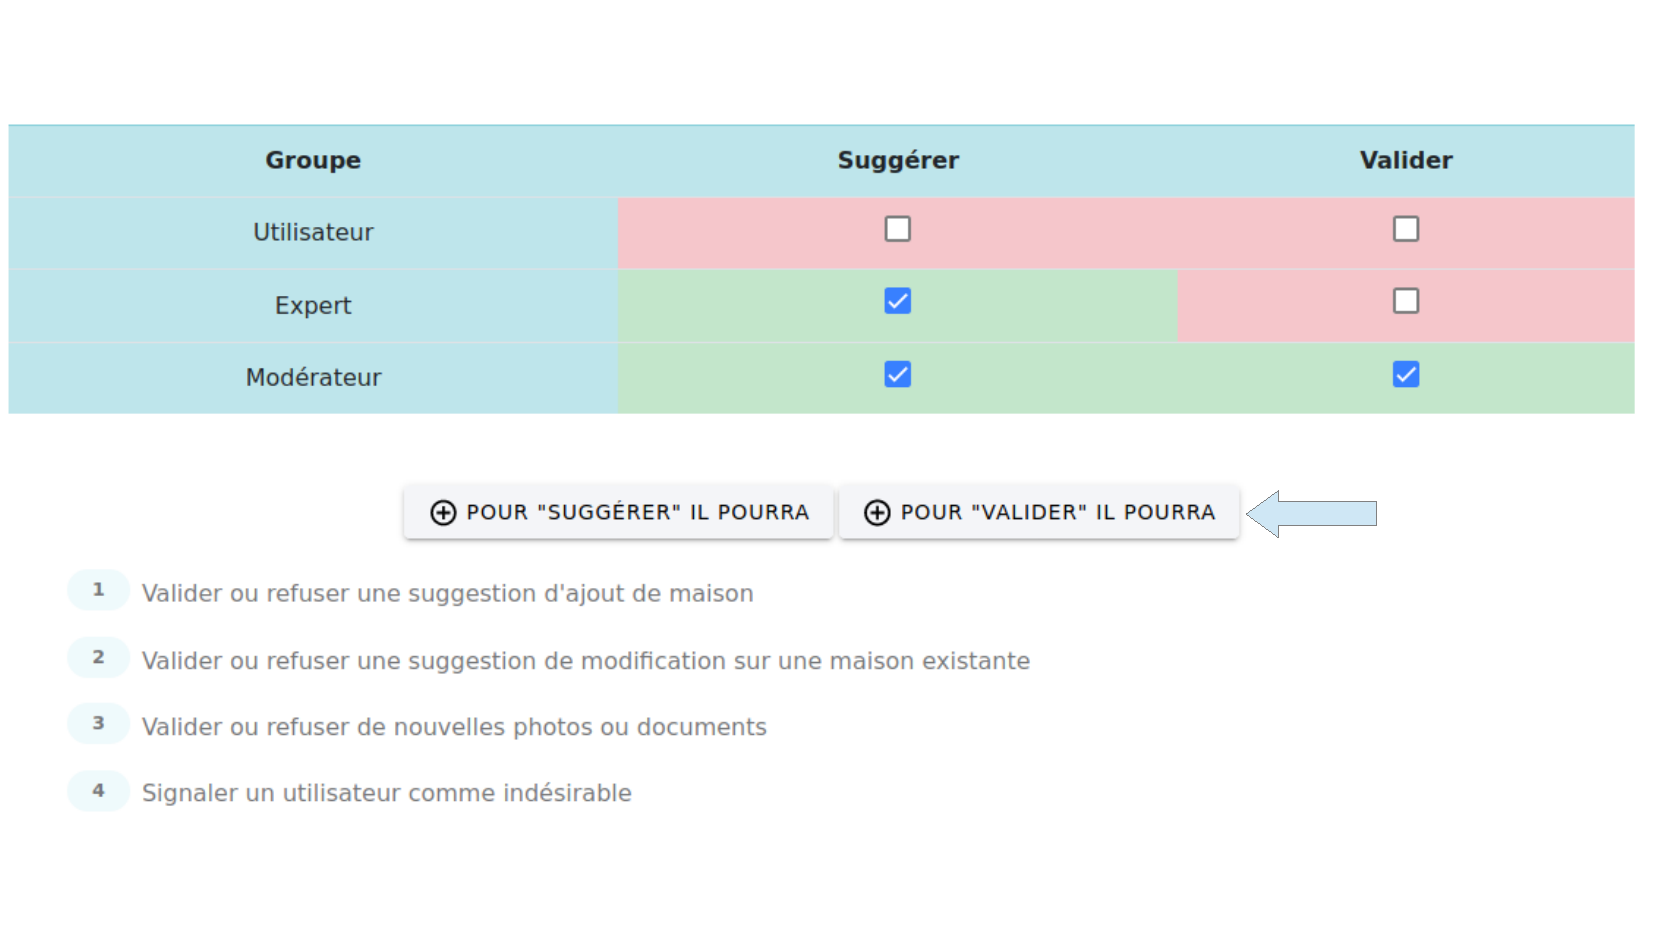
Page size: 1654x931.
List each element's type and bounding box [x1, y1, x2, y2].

text_box [1246, 490, 1377, 538]
picture [0, 113, 1654, 822]
